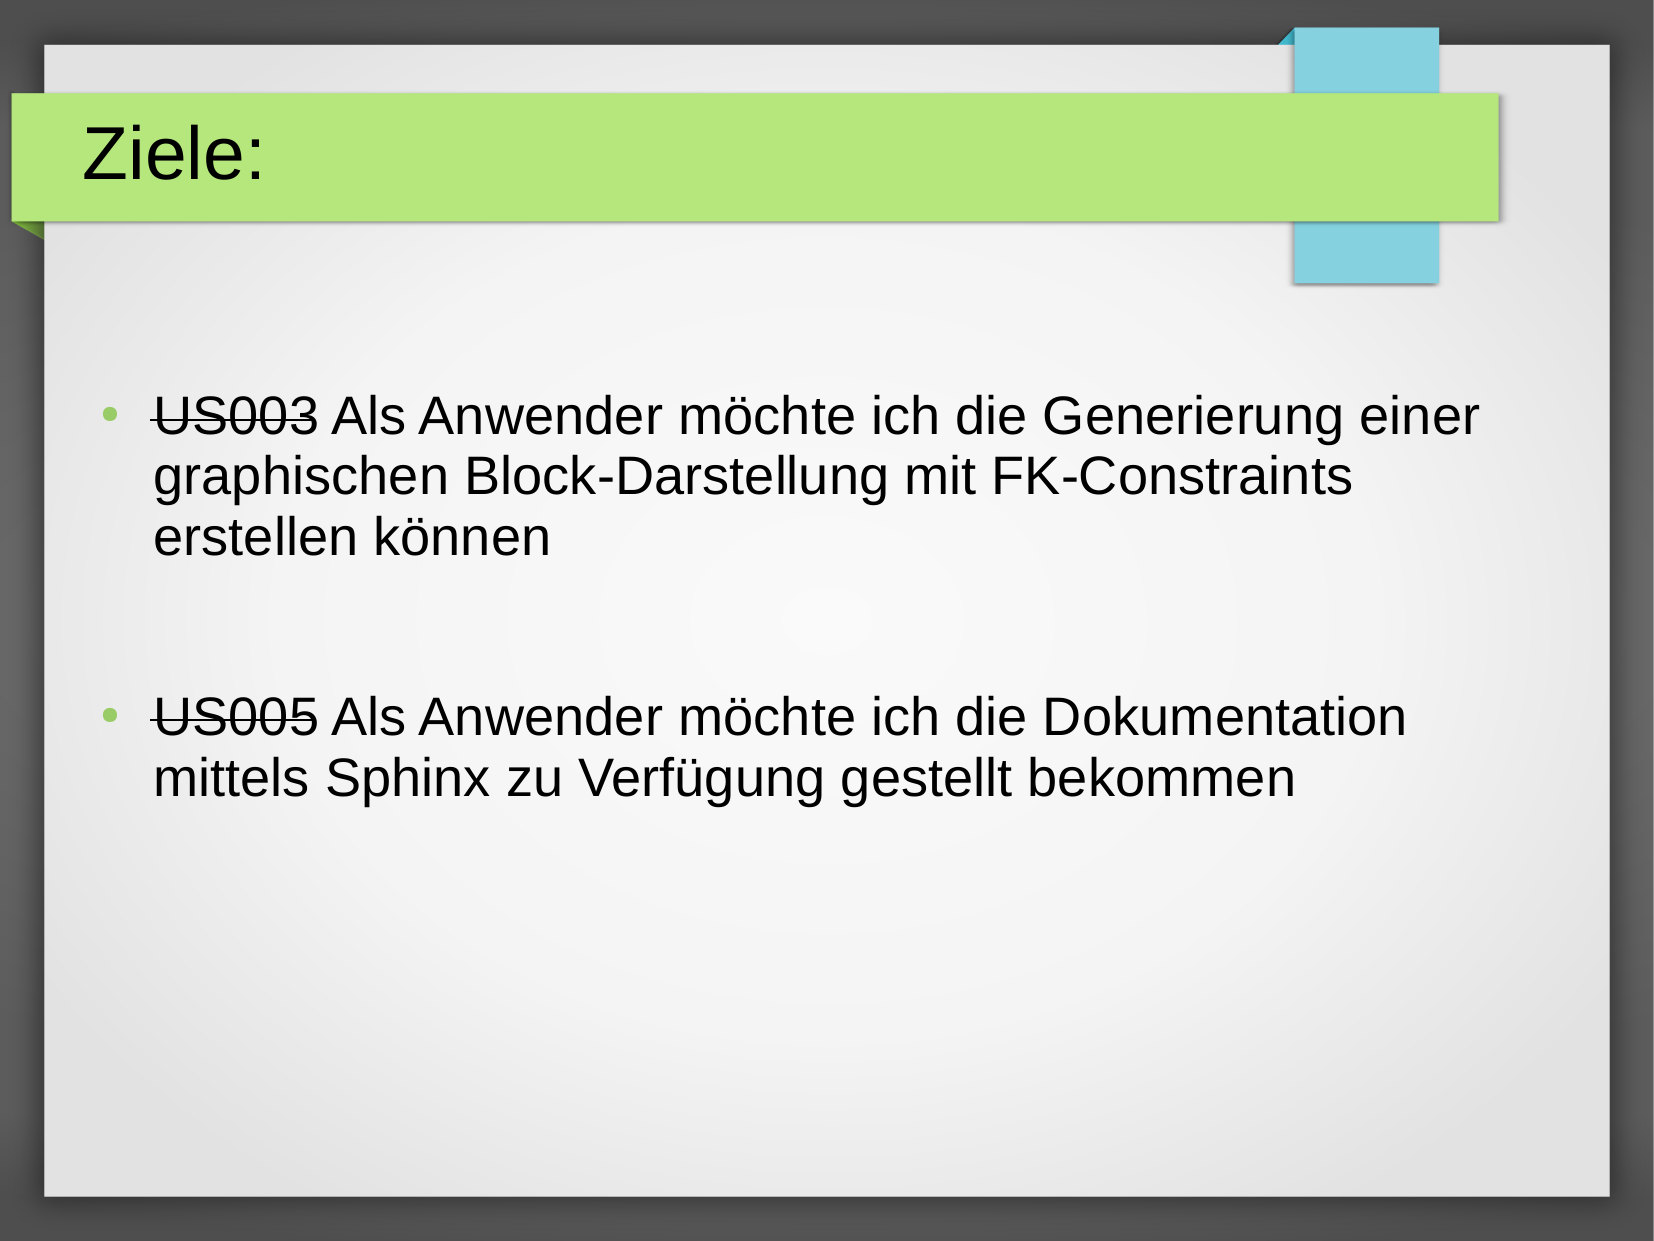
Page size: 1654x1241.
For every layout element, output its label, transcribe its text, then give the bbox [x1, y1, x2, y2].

picture [0, 0, 1654, 1241]
list US003 Als Anwender möchte ich die Generierung einer graphischen Block-Darstellung mit FK-Constraints erstellen können US005 Als Anwender möchte ich die Dokumentation mittels Sphinx zu Verfügung gestellt bekommen [82, 295, 1571, 1015]
title Ziele: [82, 94, 1264, 213]
